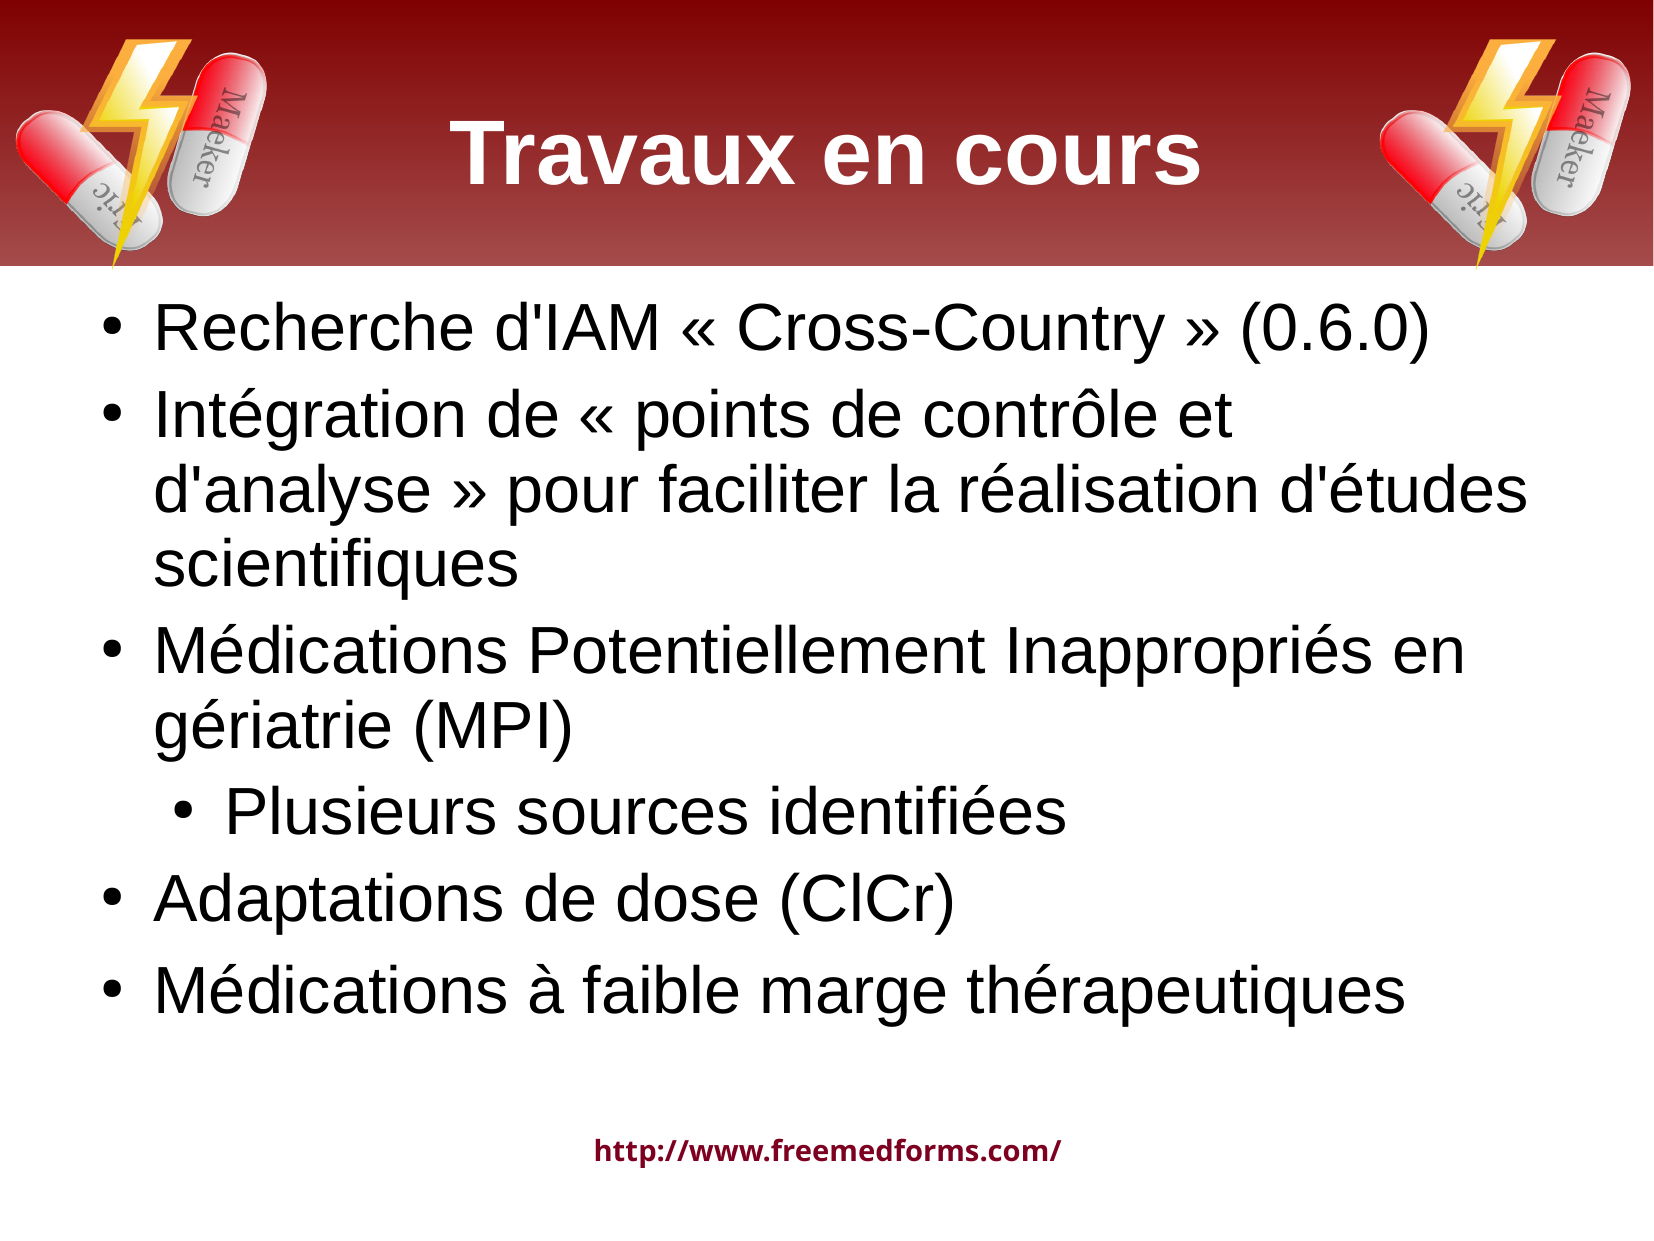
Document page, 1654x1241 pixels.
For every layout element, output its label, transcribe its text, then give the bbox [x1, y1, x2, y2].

picture [1364, 29, 1635, 273]
title Travaux en cours [295, 49, 1359, 257]
list Recherche d'IAM « Cross-Country » (0.6.0) Intégration de « points de contrôle et d'analyse » pour faciliter la réalisation d'études scientifiques Médications Potentiellement Inappropriés en gériatrie (MPI) Plusieurs sources identifiées Adaptations de dose (ClCr) Médications à faible marge thérapeutiques [82, 290, 1571, 1093]
picture [0, 29, 271, 273]
